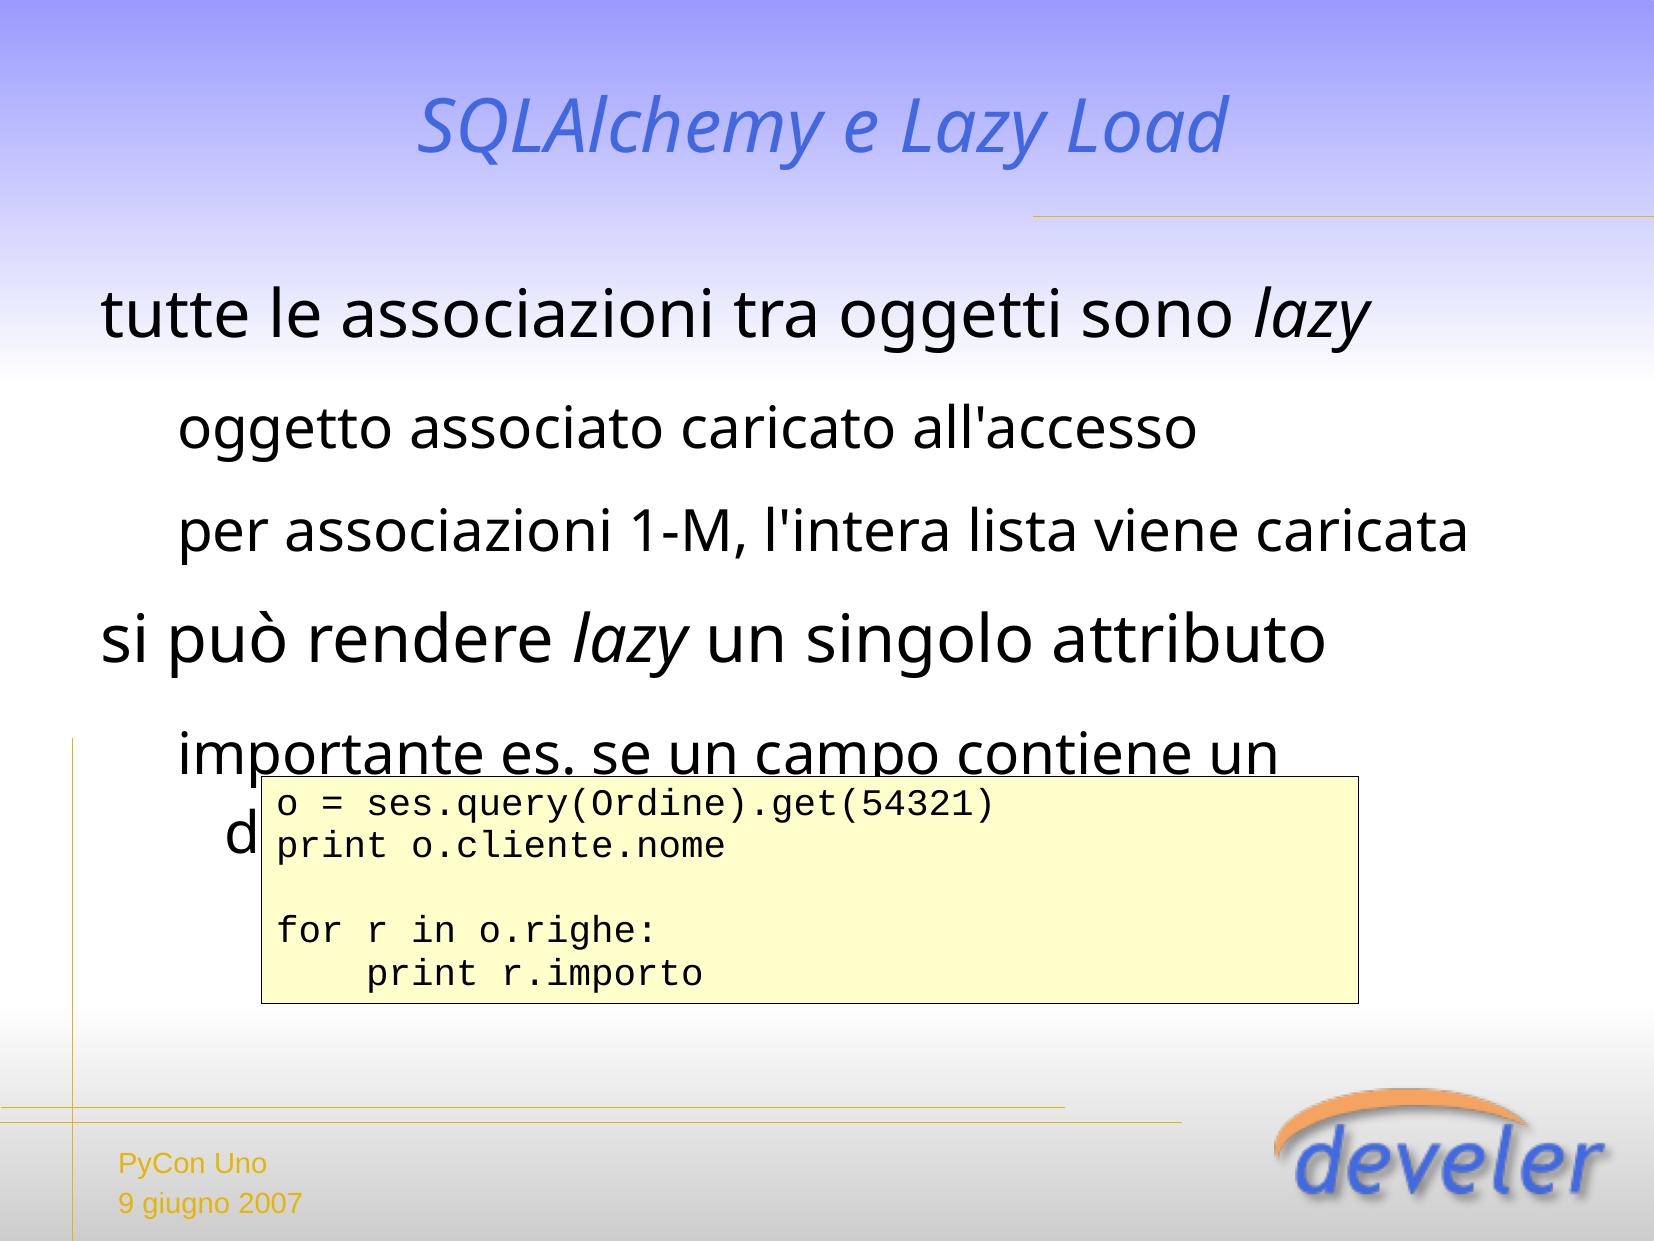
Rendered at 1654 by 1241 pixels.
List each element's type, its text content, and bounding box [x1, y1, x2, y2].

list tutte le associazioni tra oggetti sono lazy oggetto associato caricato all'accesso per associazioni 1-M, l'intera lista viene caricata si può rendere lazy un singolo attributo importante es. se un campo contiene un documento [82, 265, 1571, 1093]
title SQLAlchemy e Lazy Load [82, 29, 1565, 217]
text_box o = ses.query(Ordine).get(54321) print o.cliente.nome for r in o.righe: print r.importo [261, 776, 1359, 1004]
picture [1269, 1083, 1622, 1211]
